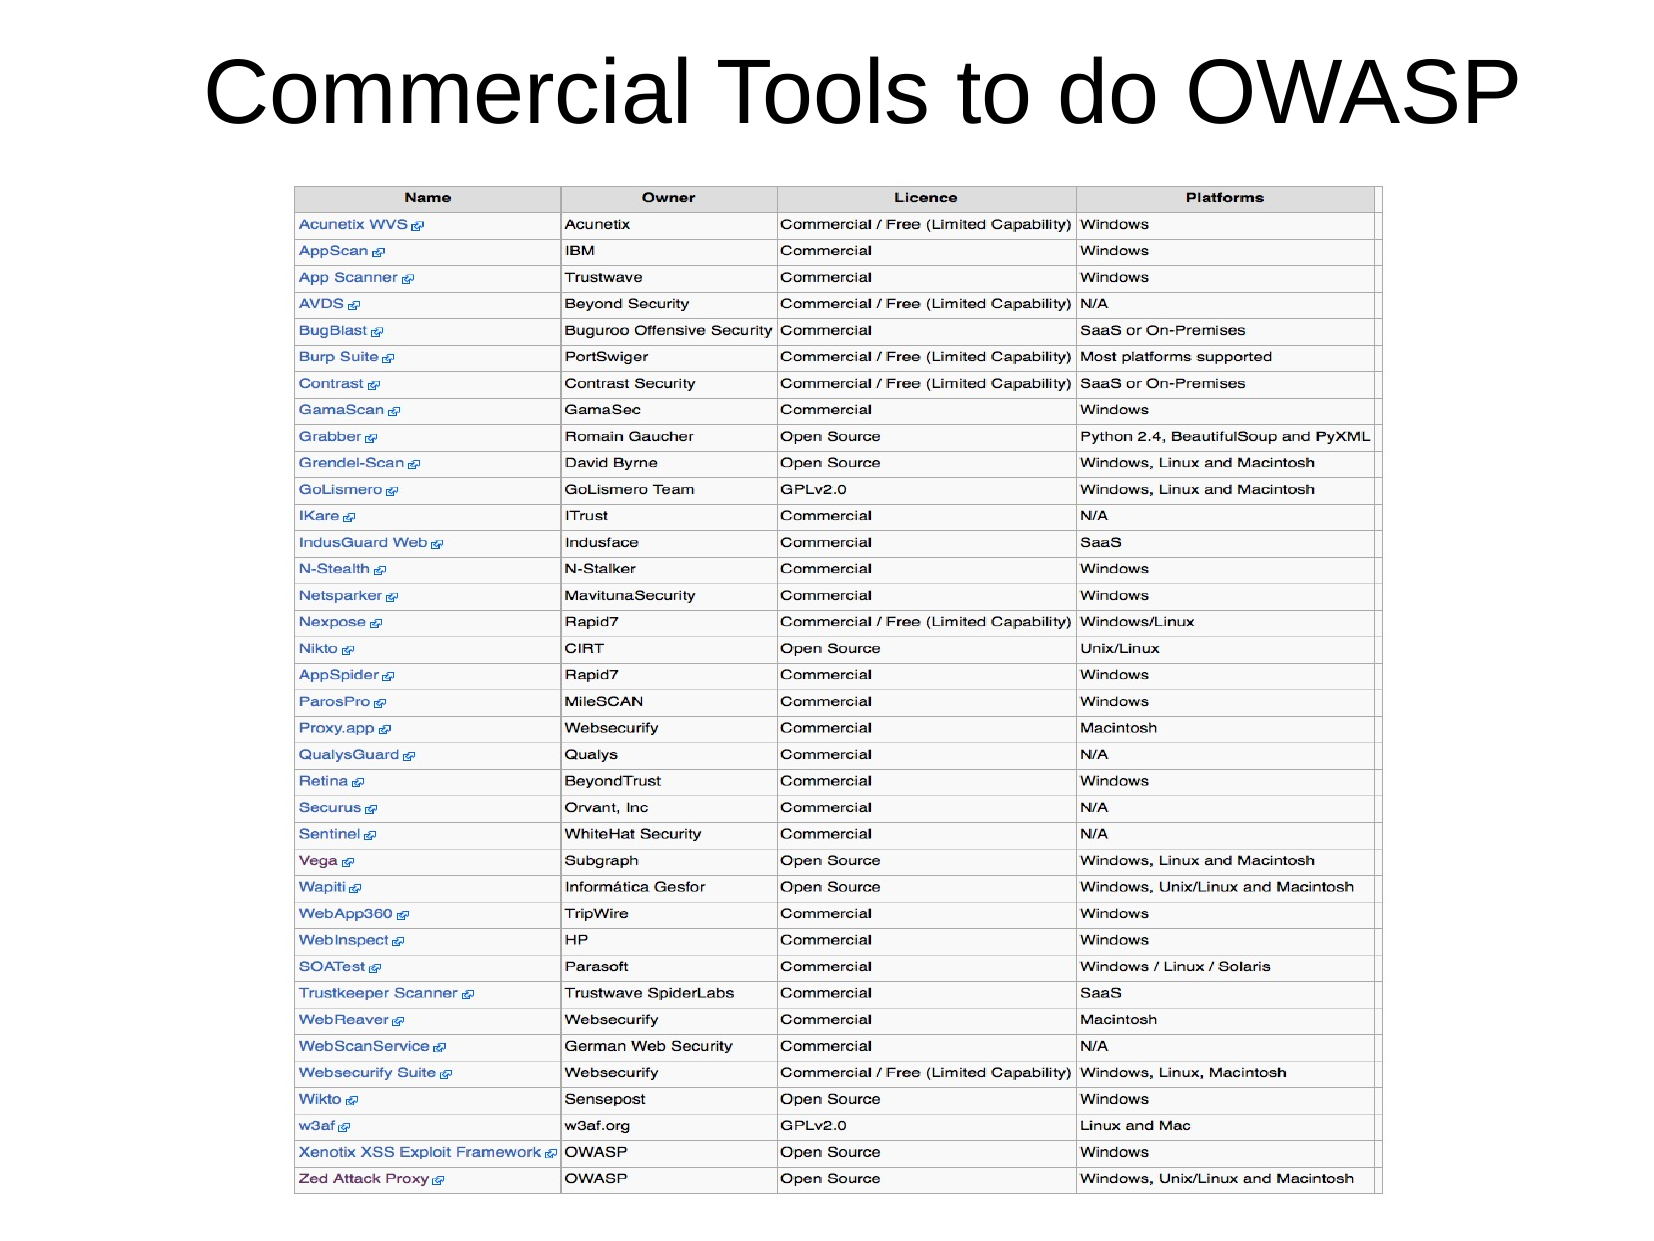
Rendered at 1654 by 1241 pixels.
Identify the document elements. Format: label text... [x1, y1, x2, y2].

title Commercial Tools to do OWASP [120, 0, 1609, 196]
picture [285, 179, 1396, 1201]
